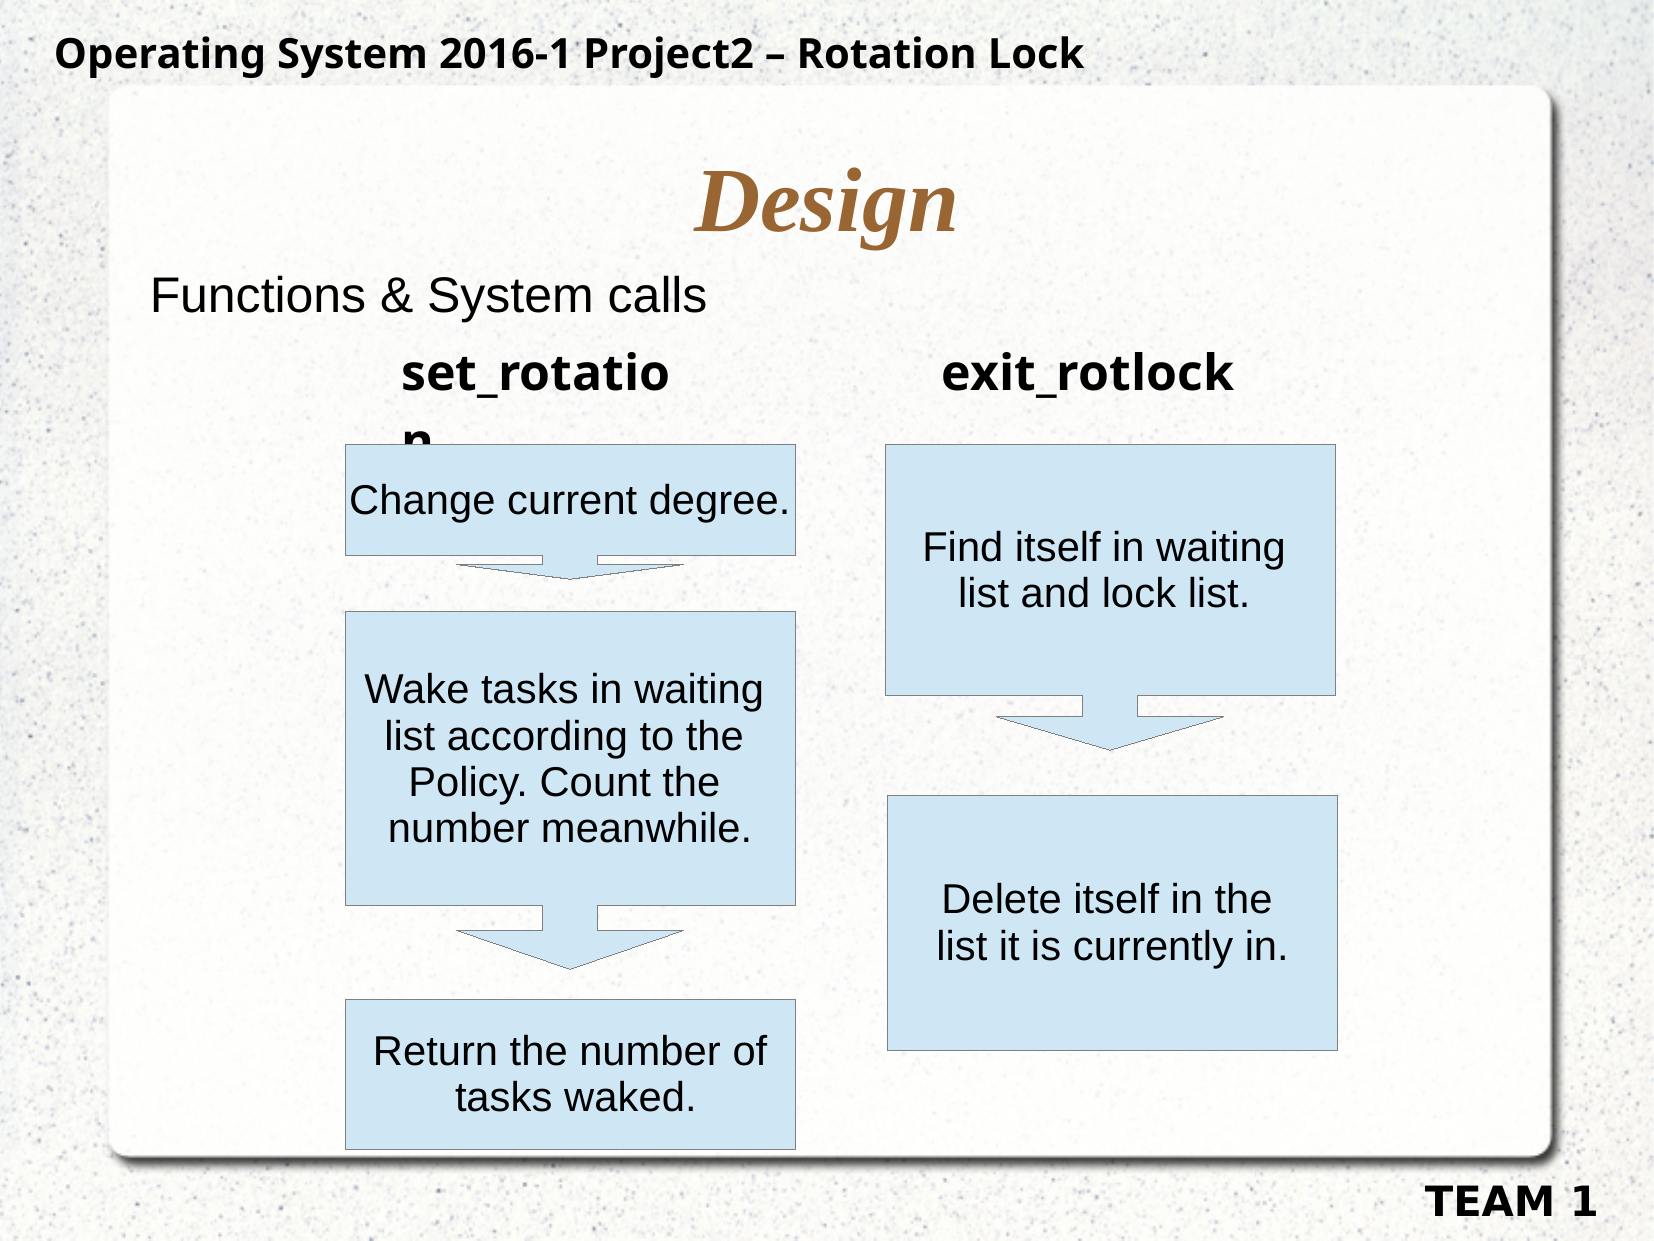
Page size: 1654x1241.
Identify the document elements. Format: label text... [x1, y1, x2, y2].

text_box Functions & System calls [135, 259, 796, 331]
text_box set_rotation [386, 331, 717, 406]
text_box exit_rotlock [926, 330, 1257, 406]
text_box Find itself in waiting list and lock list. [885, 444, 1336, 751]
text_box Wake tasks in waiting list according to the Policy. Count the number meanwhile. [345, 611, 796, 970]
picture [0, 0, 1654, 1241]
text_box TEAM 1 [1410, 1170, 1651, 1234]
title Design [118, 96, 1536, 304]
text_box Change current degree. [345, 444, 796, 580]
text_box Delete itself in the list it is currently in. [887, 795, 1338, 1051]
text_box Operating System 2016-1 Project2 – Rotation Lock [39, 16, 1195, 82]
text_box Return the number of tasks waked. [345, 999, 796, 1150]
